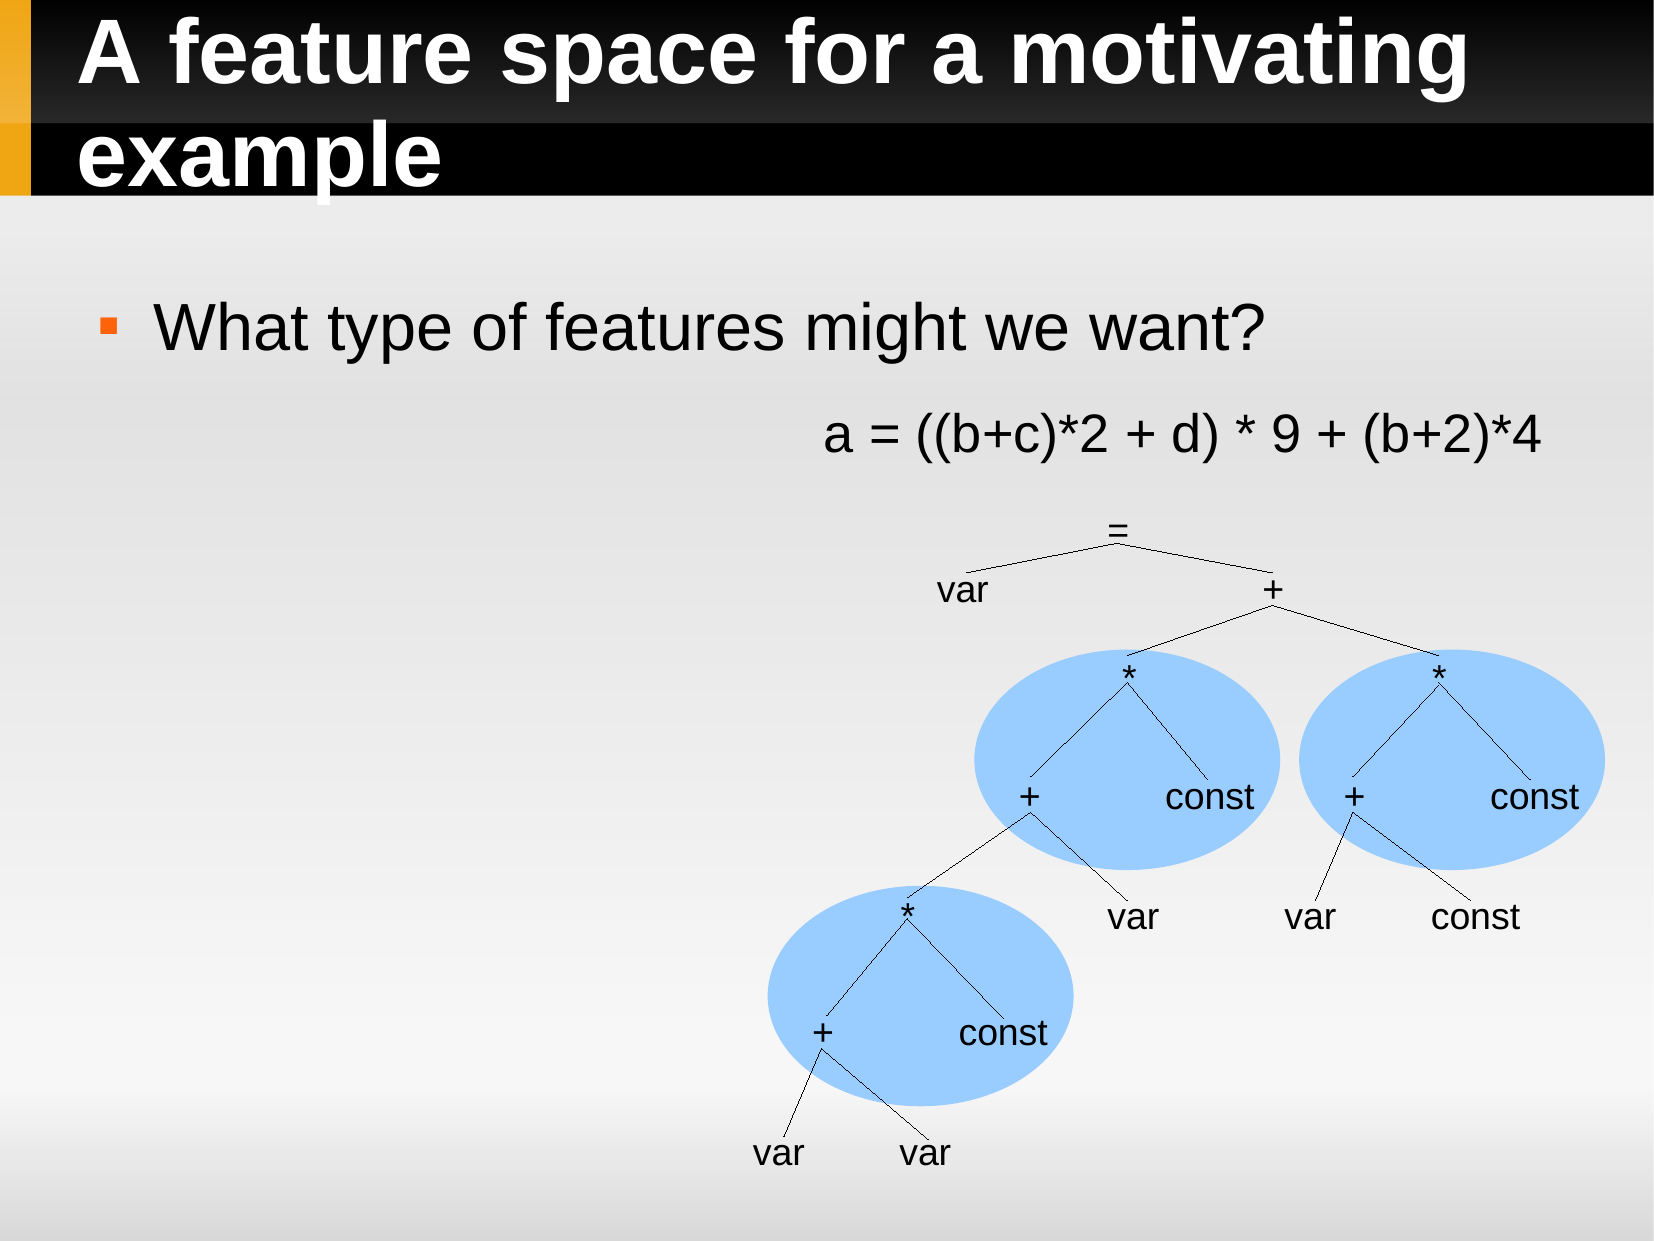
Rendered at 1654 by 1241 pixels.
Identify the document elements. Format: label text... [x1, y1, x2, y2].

list What type of features might we want? [82, 290, 1571, 384]
text_box * [1107, 649, 1152, 707]
text_box const [943, 1003, 1063, 1061]
title A feature space for a motivating example [76, 0, 1565, 208]
text_box = [1092, 501, 1145, 559]
picture [0, 0, 1654, 1241]
text_box + [1247, 561, 1300, 618]
text_box var [1092, 888, 1175, 945]
text_box + [1003, 767, 1056, 825]
text_box * [1417, 649, 1462, 707]
text_box [974, 650, 1281, 871]
text_box [767, 885, 1074, 1107]
text_box a = ((b+c)*2 + d) * 9 + (b+2)*4 [809, 395, 1558, 472]
text_box const [1416, 888, 1536, 945]
text_box var [738, 1124, 820, 1182]
text_box * [885, 888, 931, 945]
text_box const [1475, 767, 1595, 825]
text_box [1299, 649, 1606, 871]
text_box var [884, 1124, 967, 1182]
text_box const [1150, 767, 1270, 825]
text_box var [1269, 888, 1352, 945]
text_box + [1328, 767, 1381, 825]
text_box + [797, 1003, 849, 1061]
text_box var [922, 561, 1004, 618]
